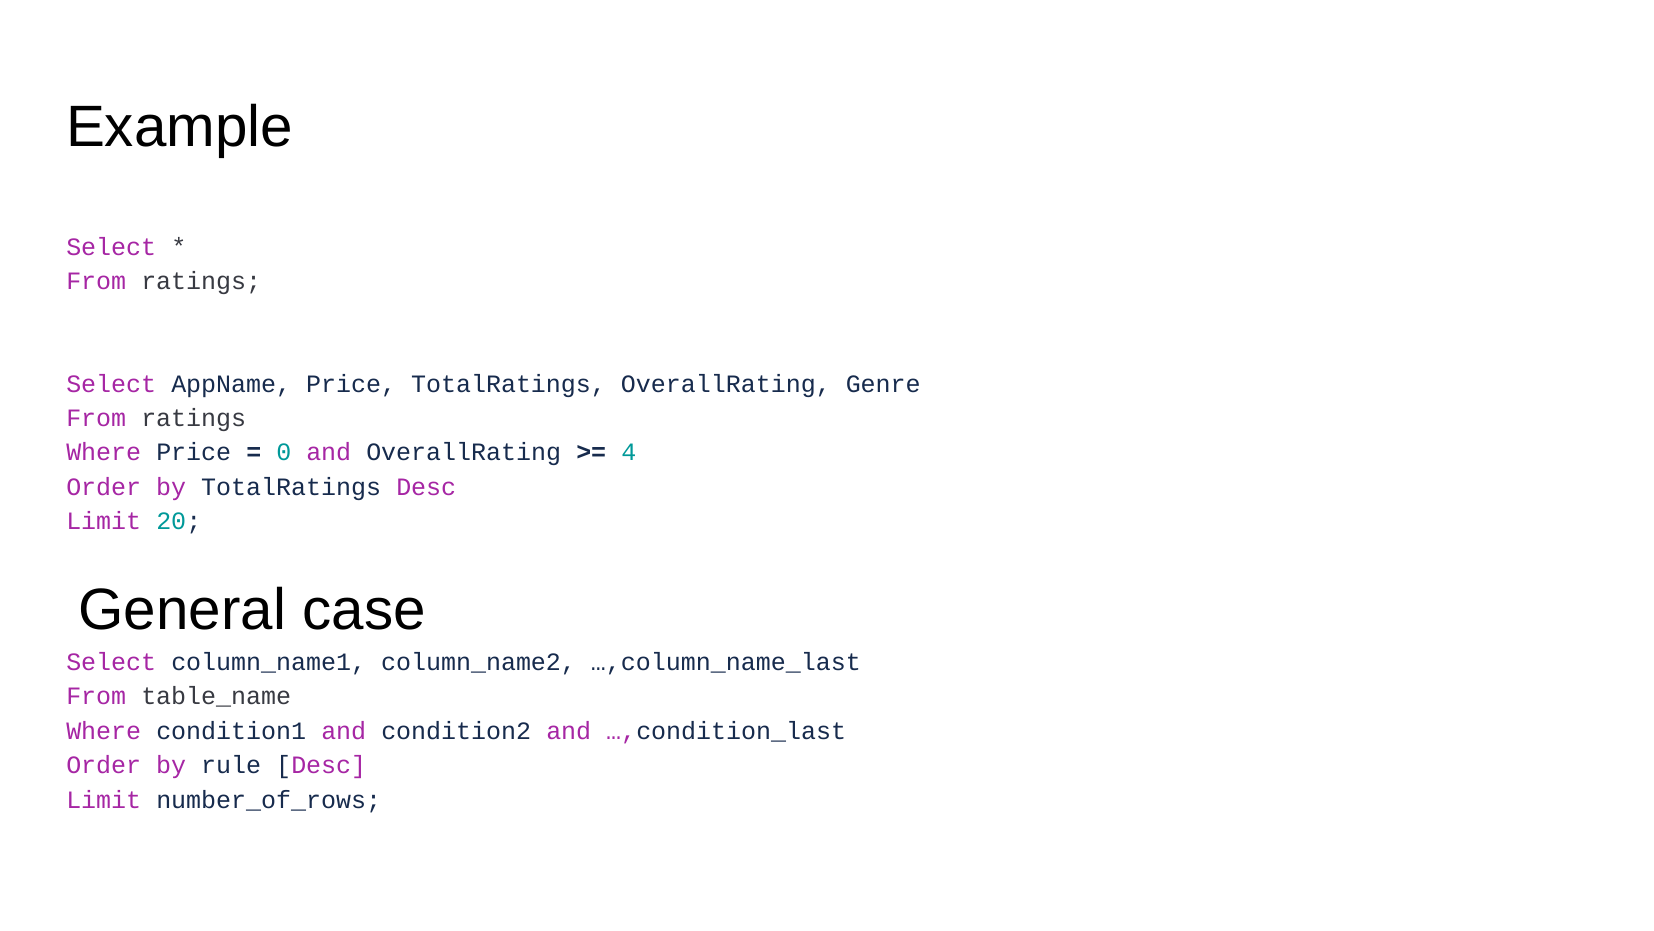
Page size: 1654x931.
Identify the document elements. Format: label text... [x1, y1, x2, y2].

title Example [51, 72, 1449, 167]
text_box Select * From ratings; Select AppName, Price, TotalRatings, OverallRating, Genre From ratings Where Price = 0 and OverallRating >= 4 Order by TotalRatings Desc Limit 20; General case Select column_name1, column_name2, …,column_name_last From table_name Where condition1 and condition2 and …,condition_last Order by rule [Desc] Limit number_of_rows; [51, 210, 1449, 772]
